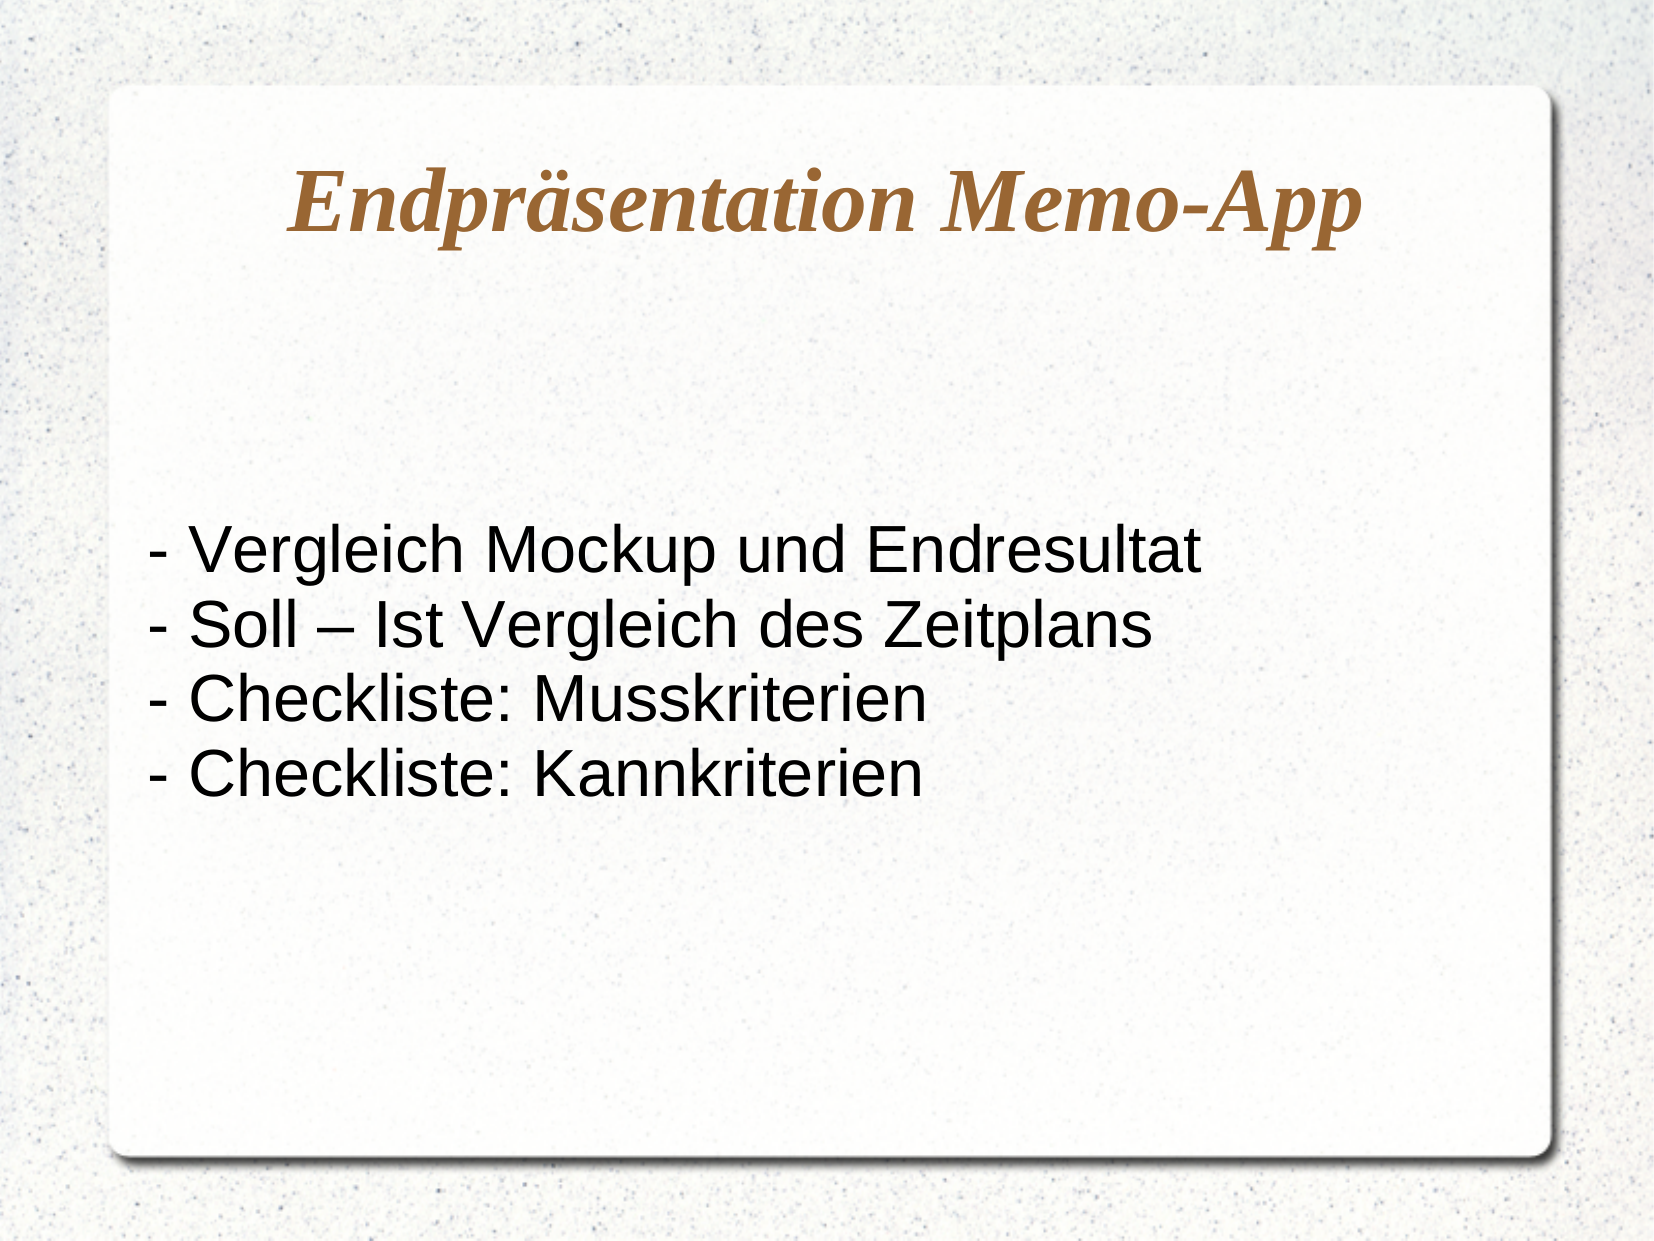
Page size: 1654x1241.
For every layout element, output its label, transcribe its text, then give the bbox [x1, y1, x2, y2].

subtitle - Vergleich Mockup und Endresultat - Soll – Ist Vergleich des Zeitplans - Checkliste: Musskriterien - Checkliste: Kannkriterien [147, 336, 1506, 987]
title Endpräsentation Memo-App [118, 96, 1536, 304]
picture [0, 0, 1654, 1241]
